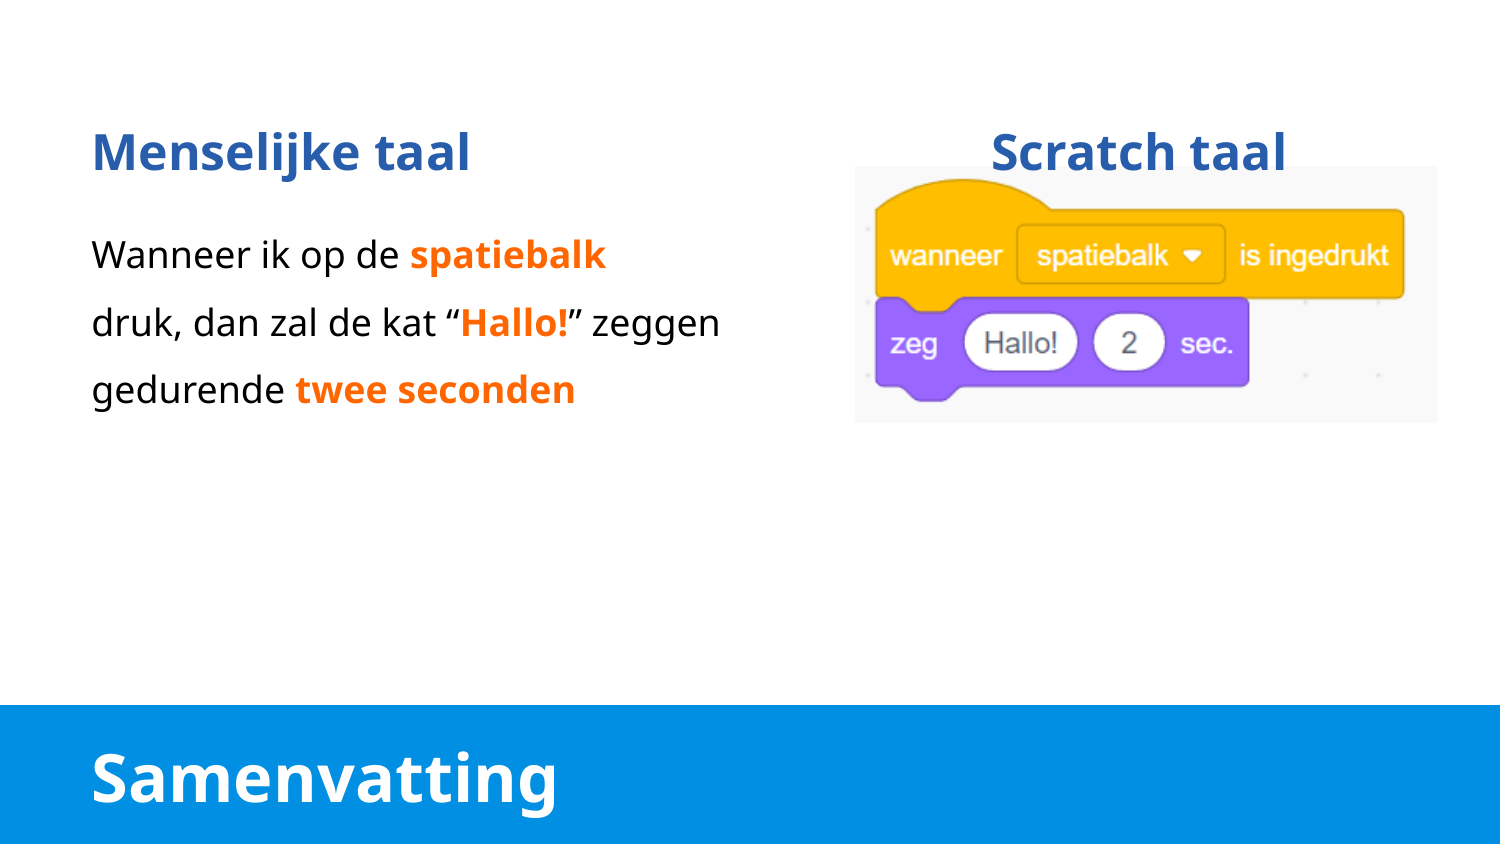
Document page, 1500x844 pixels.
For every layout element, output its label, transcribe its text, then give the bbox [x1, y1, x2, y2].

title Samenvatting [76, 721, 1500, 828]
list Wanneer ik op de spatiebalk druk, dan zal de kat “Hallo!” zeggen gedurende twee seconden [76, 193, 767, 525]
picture [854, 166, 1438, 423]
subtitle Menselijke taal Scratch taal [76, 75, 1438, 152]
picture [0, 705, 1500, 844]
